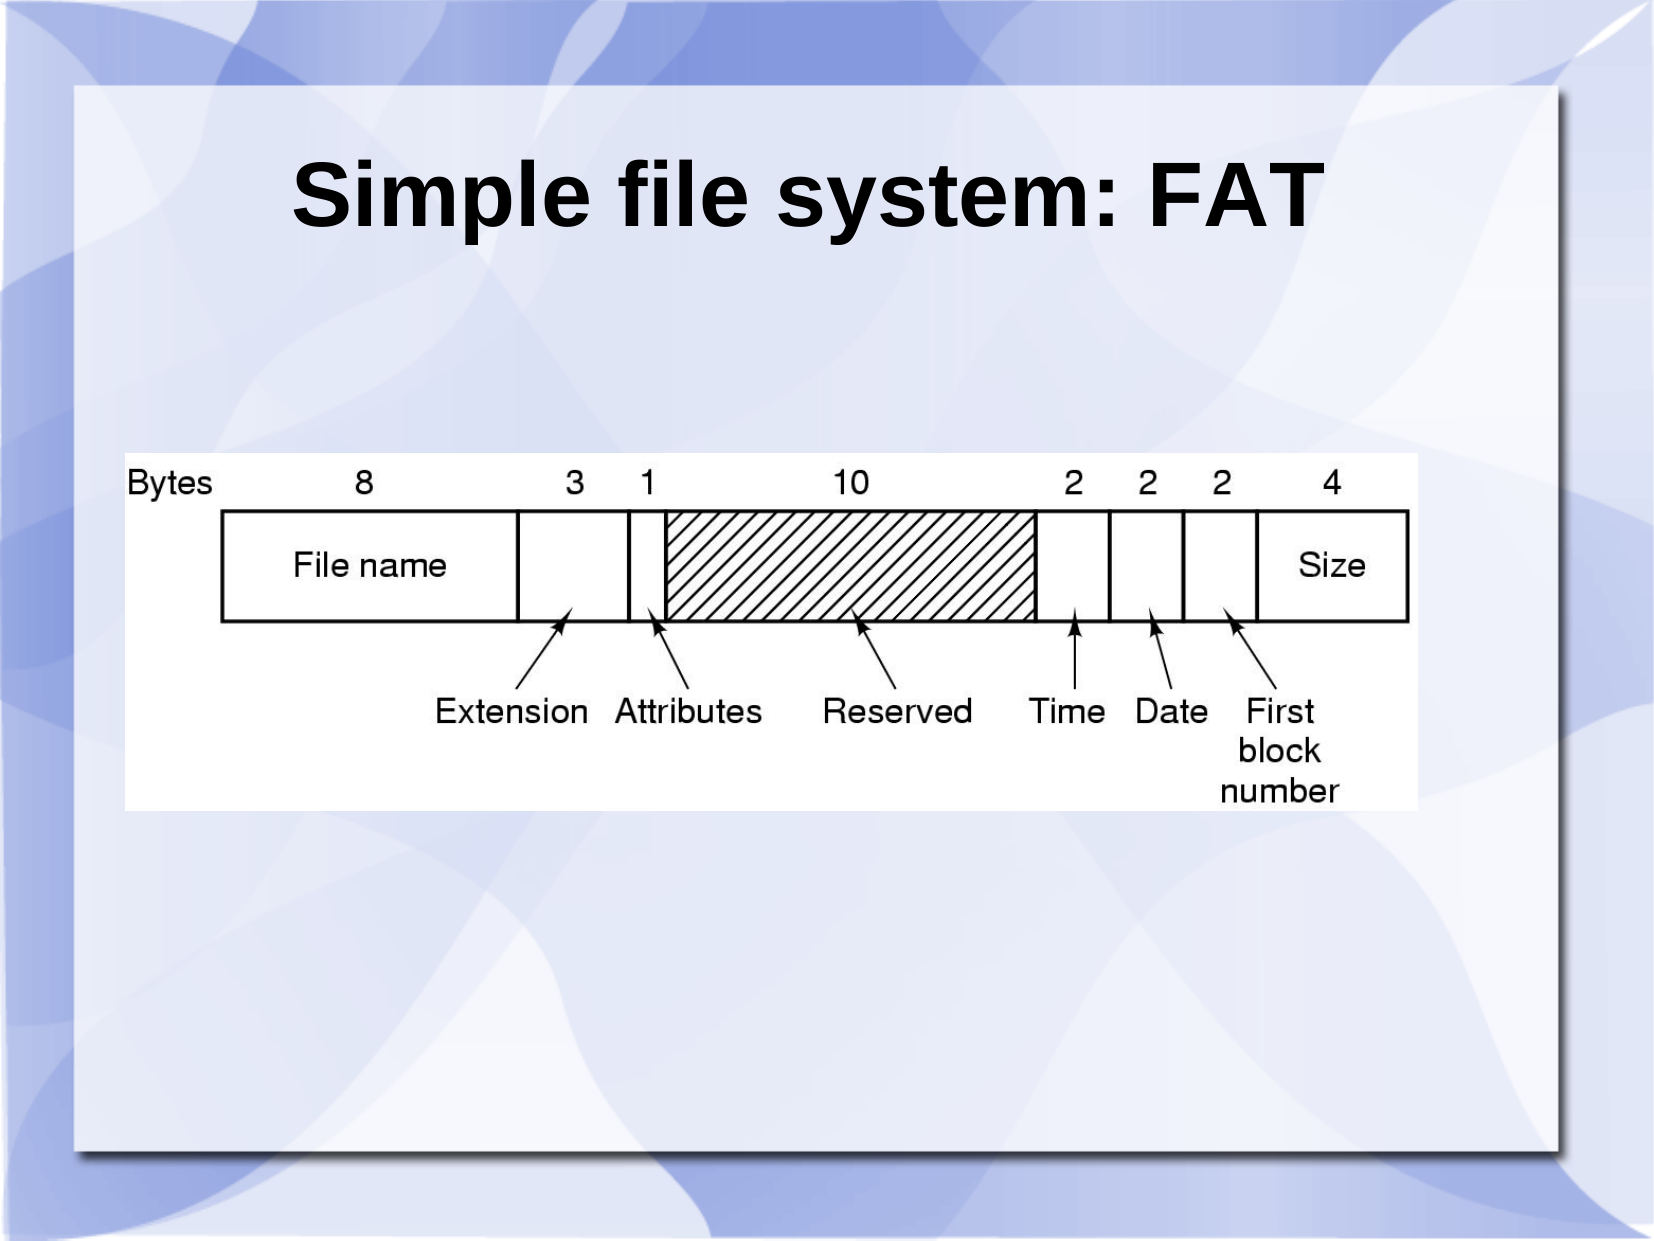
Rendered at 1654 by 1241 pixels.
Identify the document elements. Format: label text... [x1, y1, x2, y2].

picture [0, 0, 1654, 1241]
title Simple file system: FAT [82, 90, 1536, 298]
